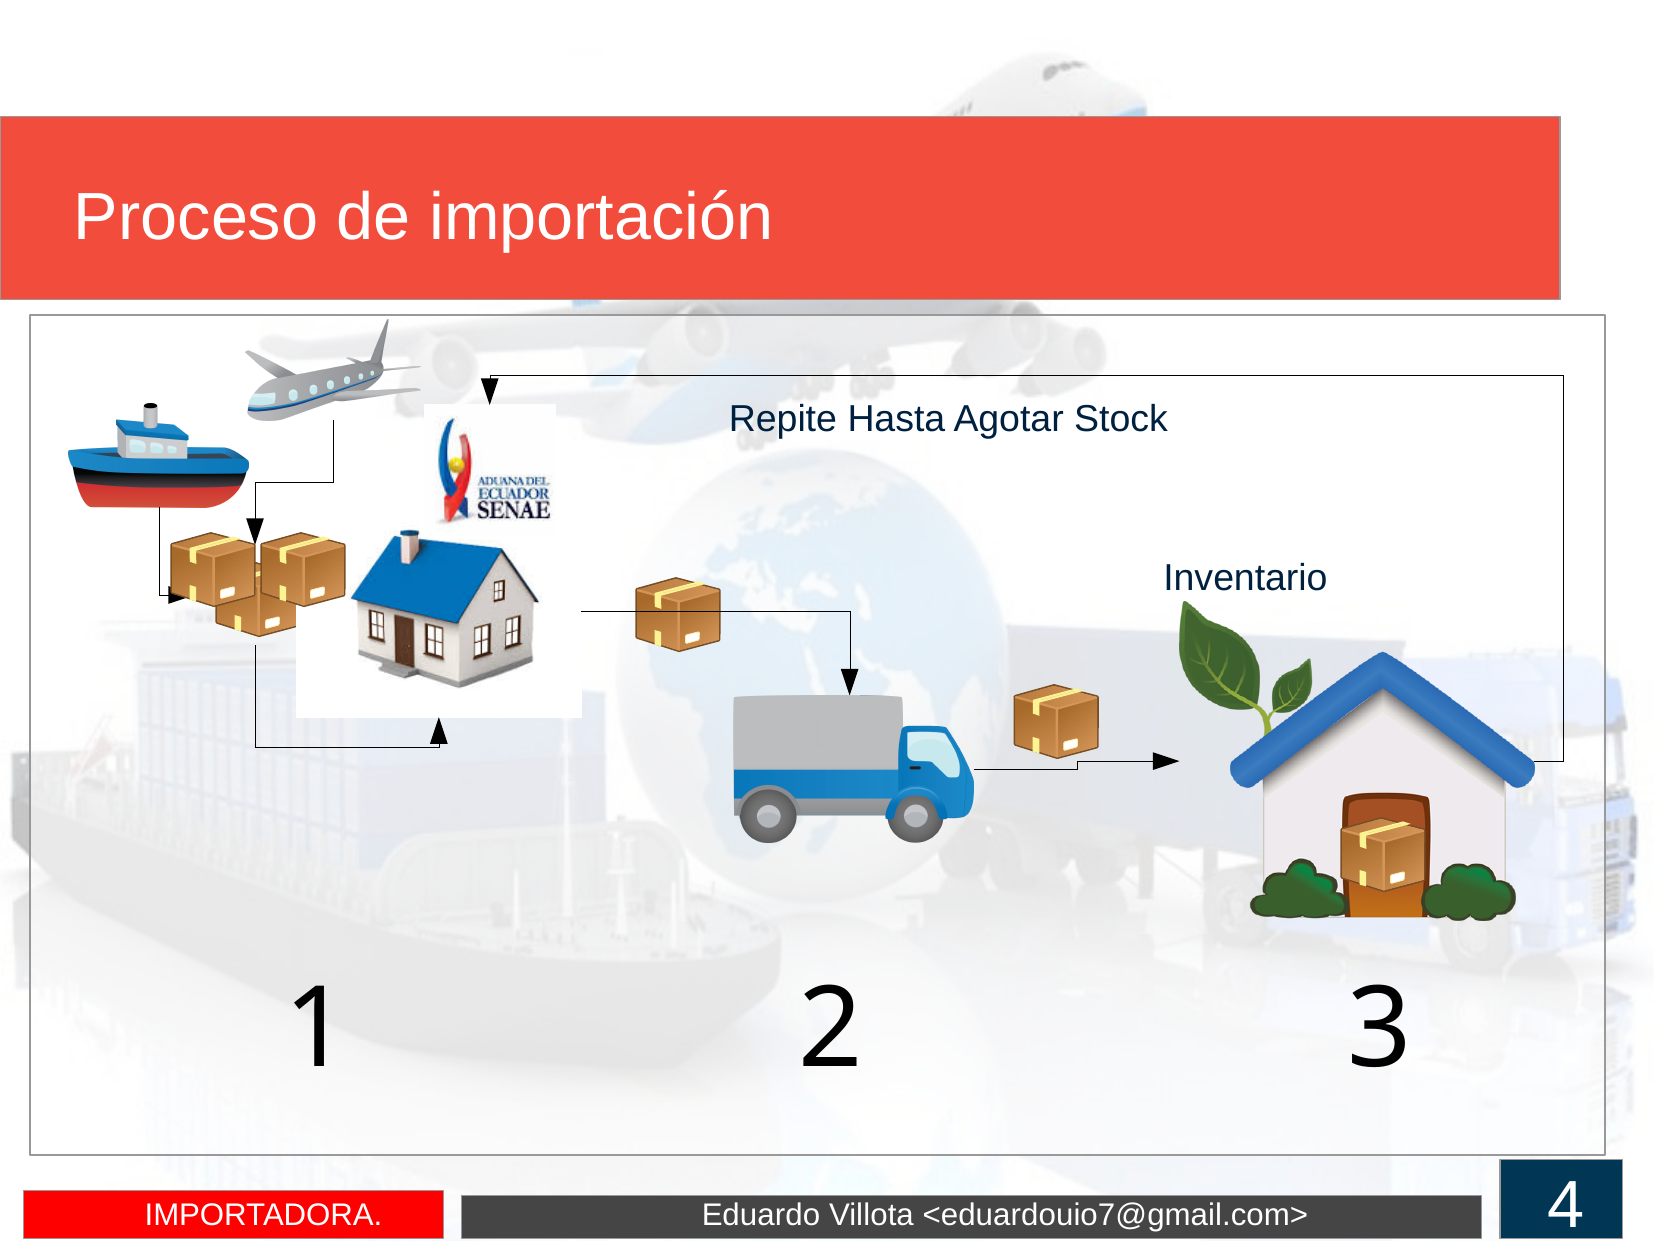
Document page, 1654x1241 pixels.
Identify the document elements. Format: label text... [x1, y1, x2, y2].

text_box [1500, 1159, 1532, 1239]
text_box 1 [270, 939, 361, 1081]
text_box Eduardo Villota <eduardouio7@gmail.com> [687, 1189, 1325, 1240]
text_box [23, 1190, 129, 1239]
text_box [1325, 1195, 1482, 1239]
text_box [398, 1190, 444, 1239]
text_box Proceso de importación [59, 172, 1245, 262]
text_box Inventario [1148, 549, 1351, 616]
text_box [1593, 1159, 1623, 1239]
text_box [0, 116, 1561, 300]
text_box 1 [30, 315, 1606, 1156]
text_box 2 [783, 939, 874, 1081]
text_box 4 [1532, 1159, 1593, 1241]
text_box Repite Hasta Agotar Stock [714, 390, 1183, 456]
text_box [461, 1195, 687, 1239]
text_box IMPORTADORA. [129, 1189, 398, 1240]
text_box 3 [1332, 939, 1423, 1081]
picture [0, 0, 1654, 1241]
